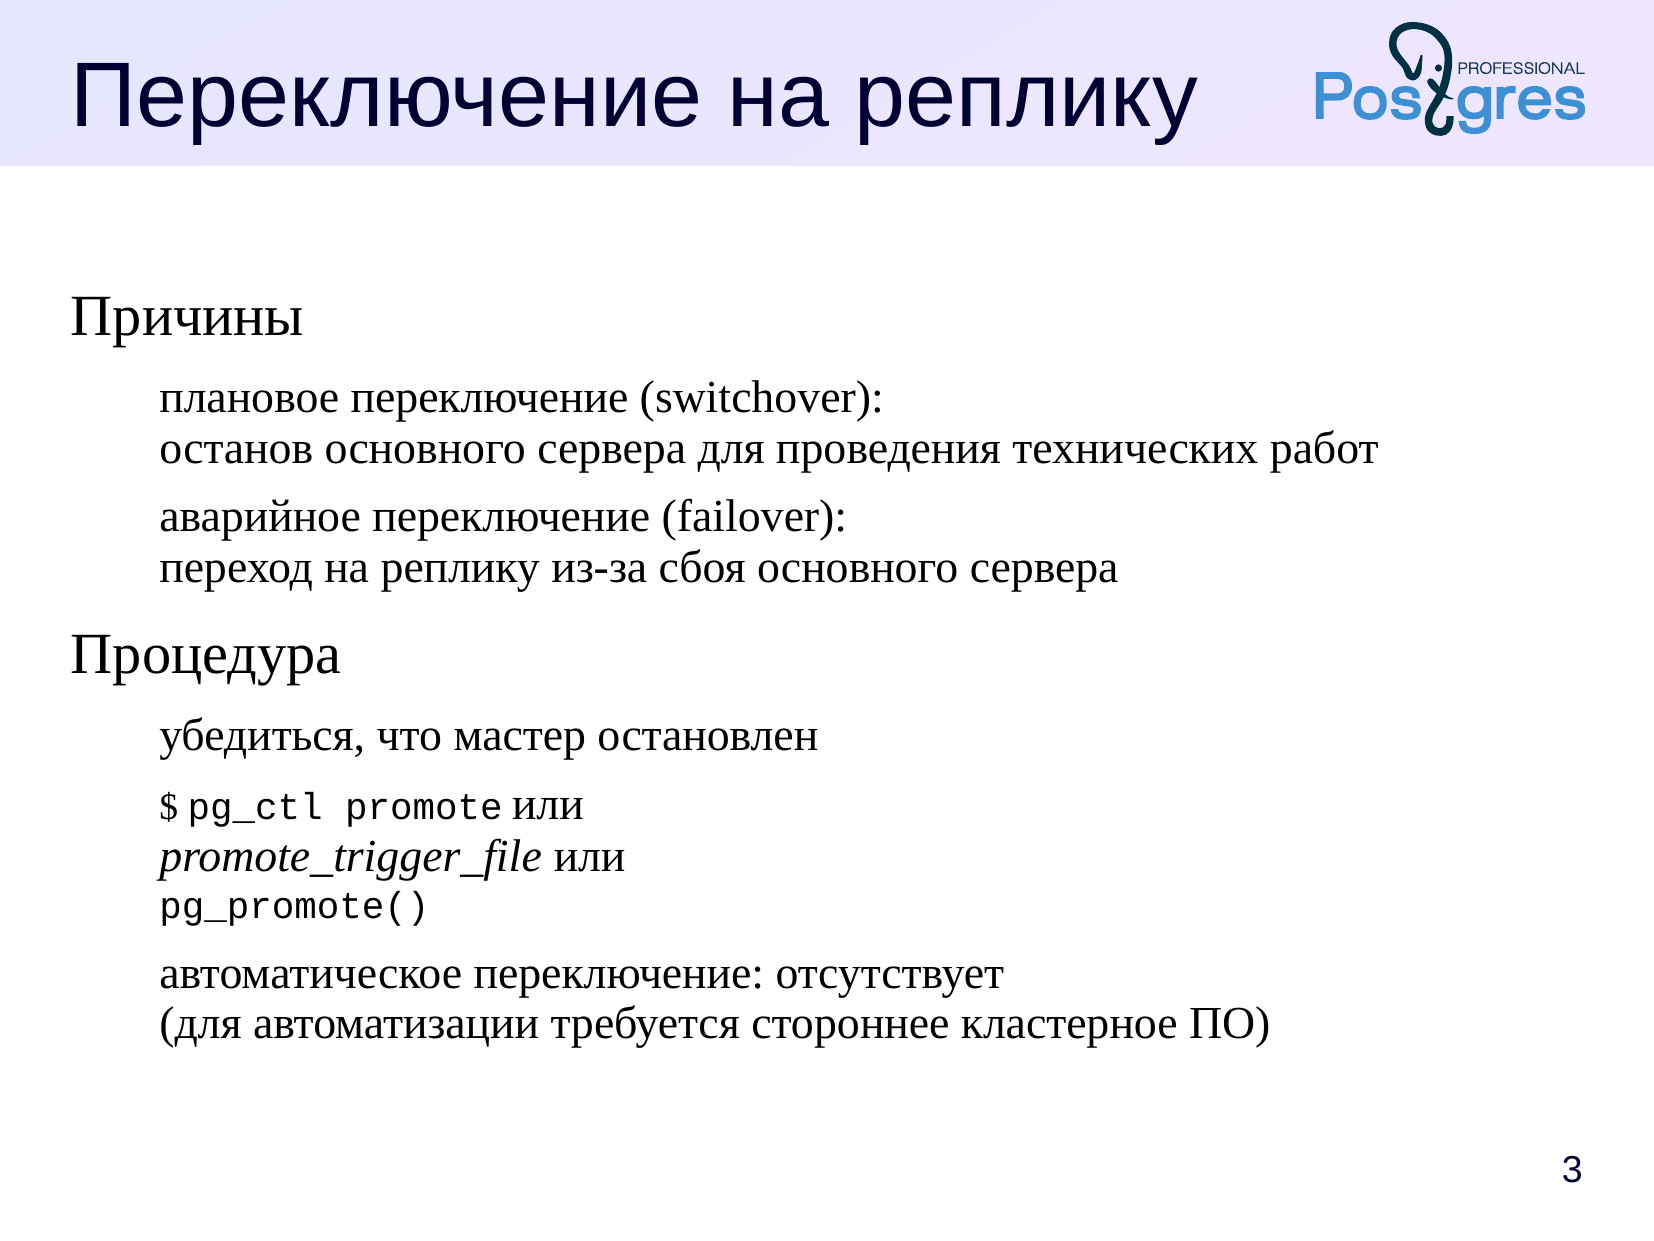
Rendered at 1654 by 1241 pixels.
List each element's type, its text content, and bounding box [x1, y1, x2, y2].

list Причины плановое переключение (switchover): останов основного сервера для проведения технических работ аварийное переключение (failover): переход на реплику из-за сбоя основного сервера Процедура убедиться, что мастер остановлен $ pg_ctl promote или promote_trigger_file или pg_promote() автоматическое переключение: отсутствует (для автоматизации требуется стороннее кластерное ПО) [70, 283, 1583, 1141]
title Переключение на реплику [70, 43, 1261, 147]
